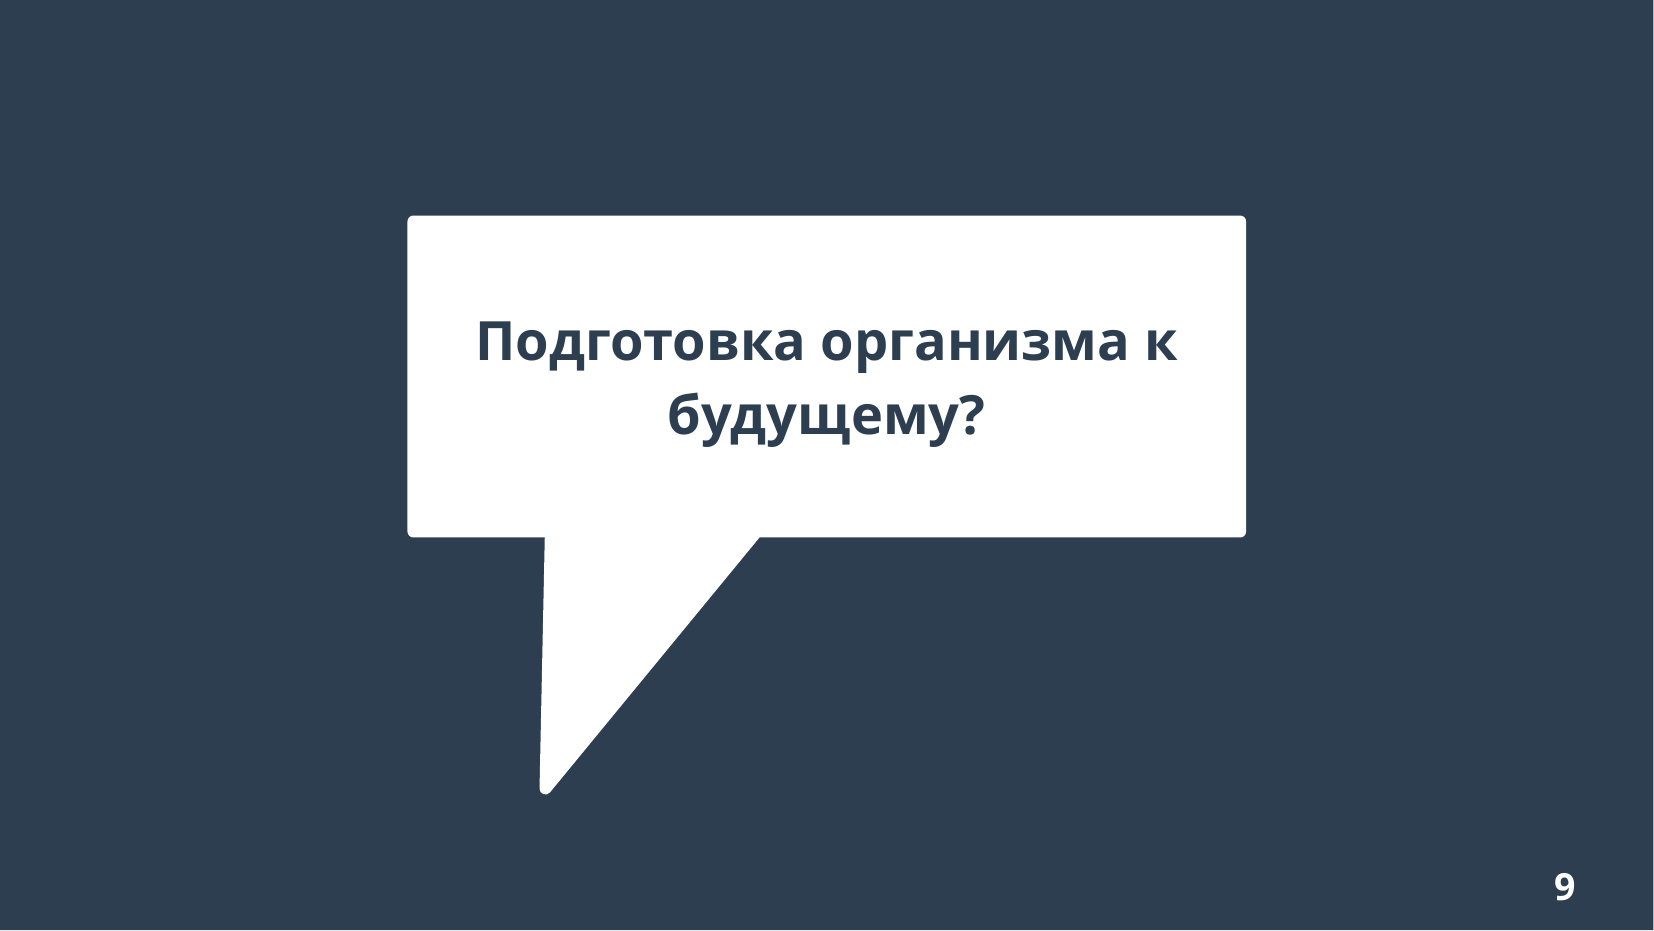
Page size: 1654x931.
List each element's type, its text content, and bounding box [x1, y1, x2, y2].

title Подготовка организма к будущему? [442, 243, 1211, 510]
